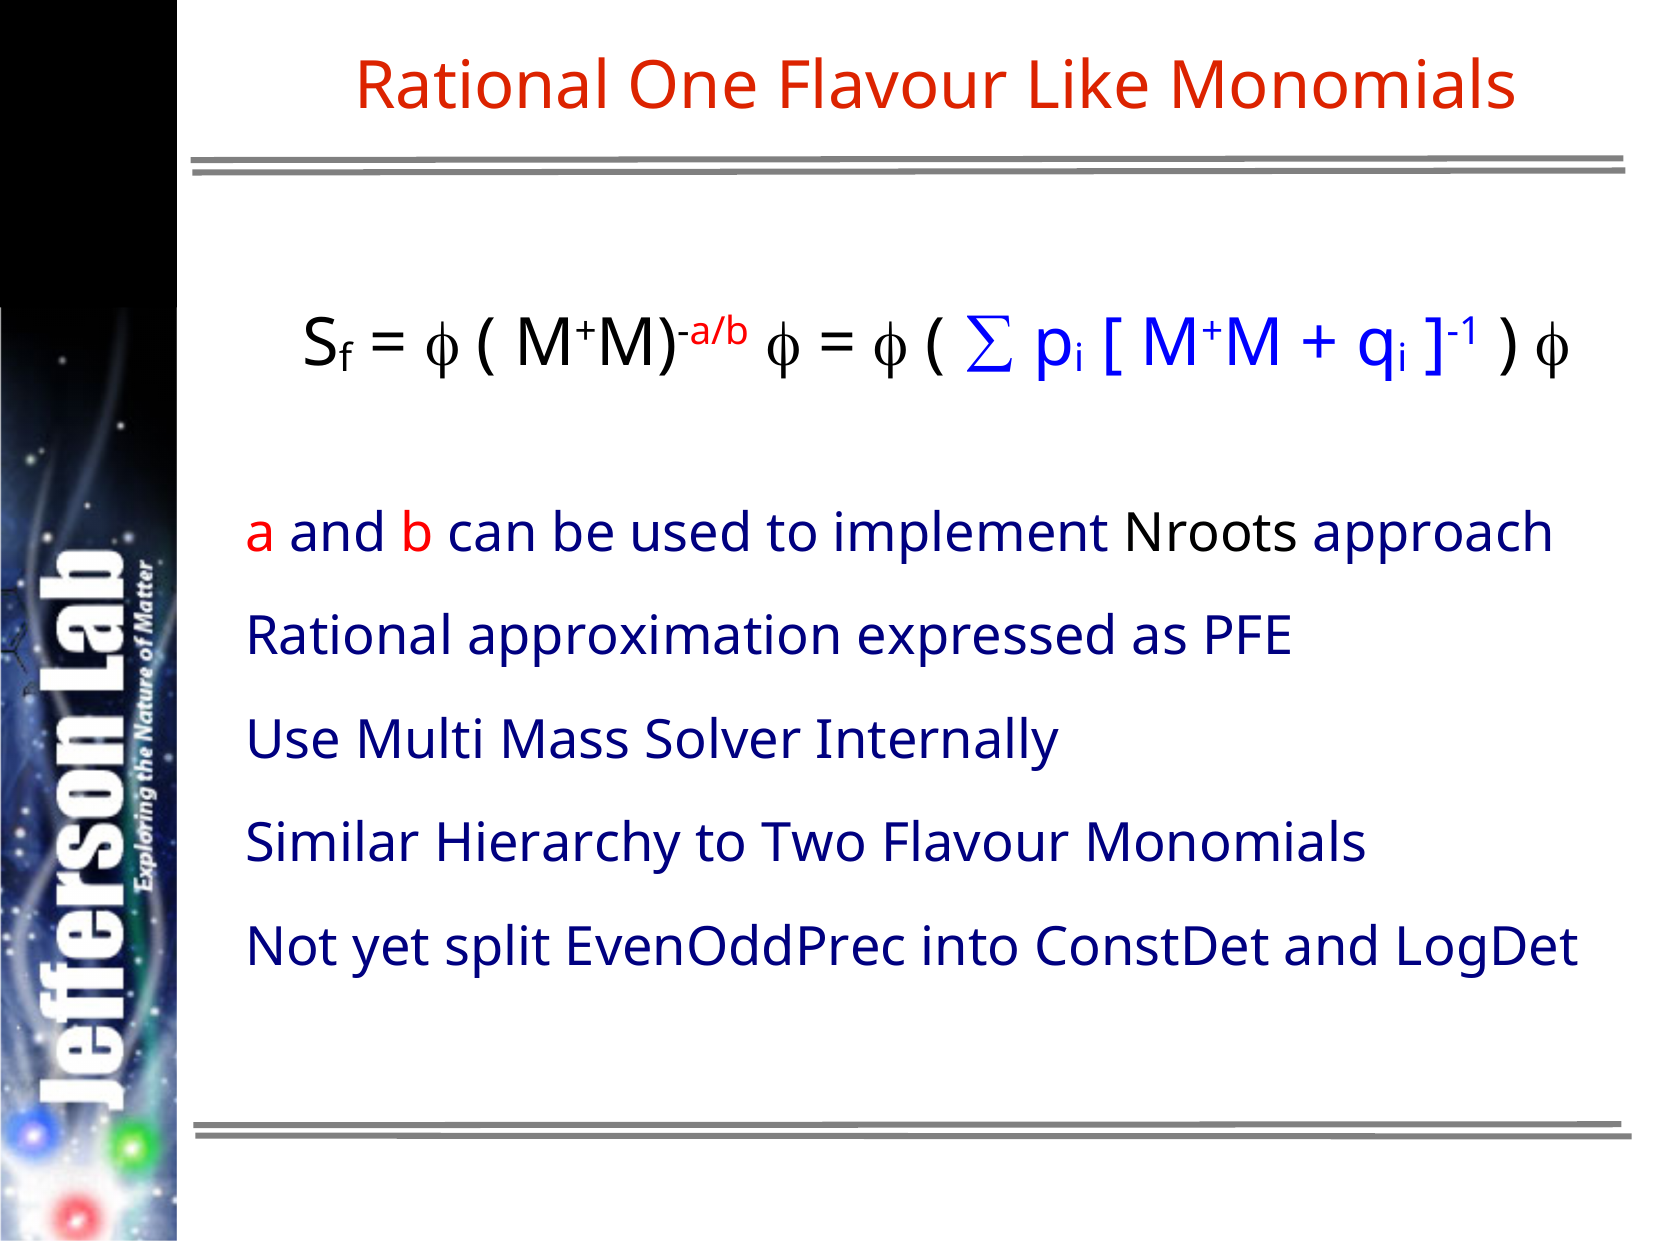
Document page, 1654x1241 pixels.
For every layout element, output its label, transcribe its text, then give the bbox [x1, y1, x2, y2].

title Rational One Flavour Like Monomials [235, 17, 1638, 149]
picture [2, 308, 176, 1240]
list Sf = f ( M+M)-a/b f = f ( ∑ pi [ M+M + qi ]-1 ) f a and b can be used to implement Nroots approach Rational approximation expressed as PFE Use Multi Mass Solver Internally Similar Hierarchy to Two Flavour Monomials Not yet split EvenOddPrec into ConstDet and LogDet [227, 190, 1628, 1100]
